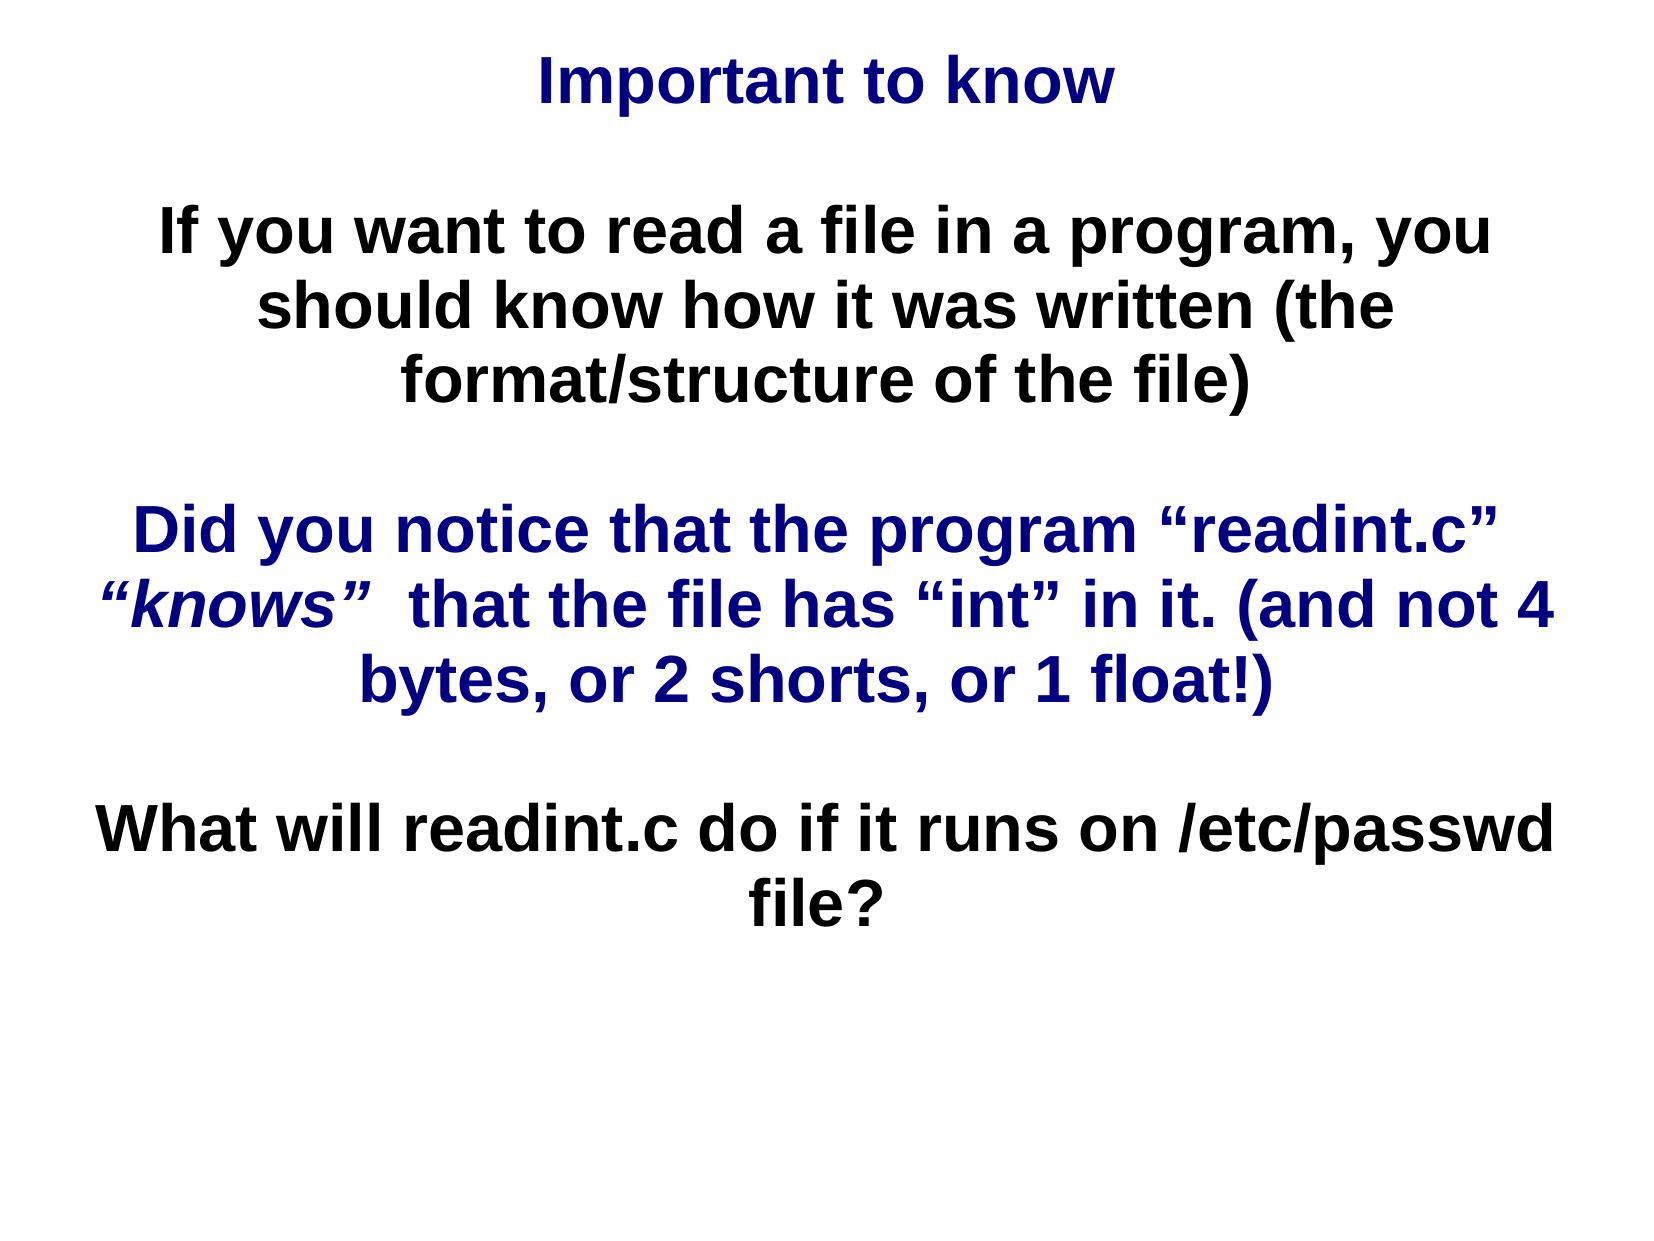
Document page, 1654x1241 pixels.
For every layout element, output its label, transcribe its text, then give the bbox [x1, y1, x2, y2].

subtitle Important to know If you want to read a file in a program, you should know how it was written (the format/structure of the file) Did you notice that the program “readint.c” “knows” that the file has “int” in it. (and not 4 bytes, or 2 shorts, or 1 float!) What will readint.c do if it runs on /etc/passwd file? [82, 43, 1571, 1016]
